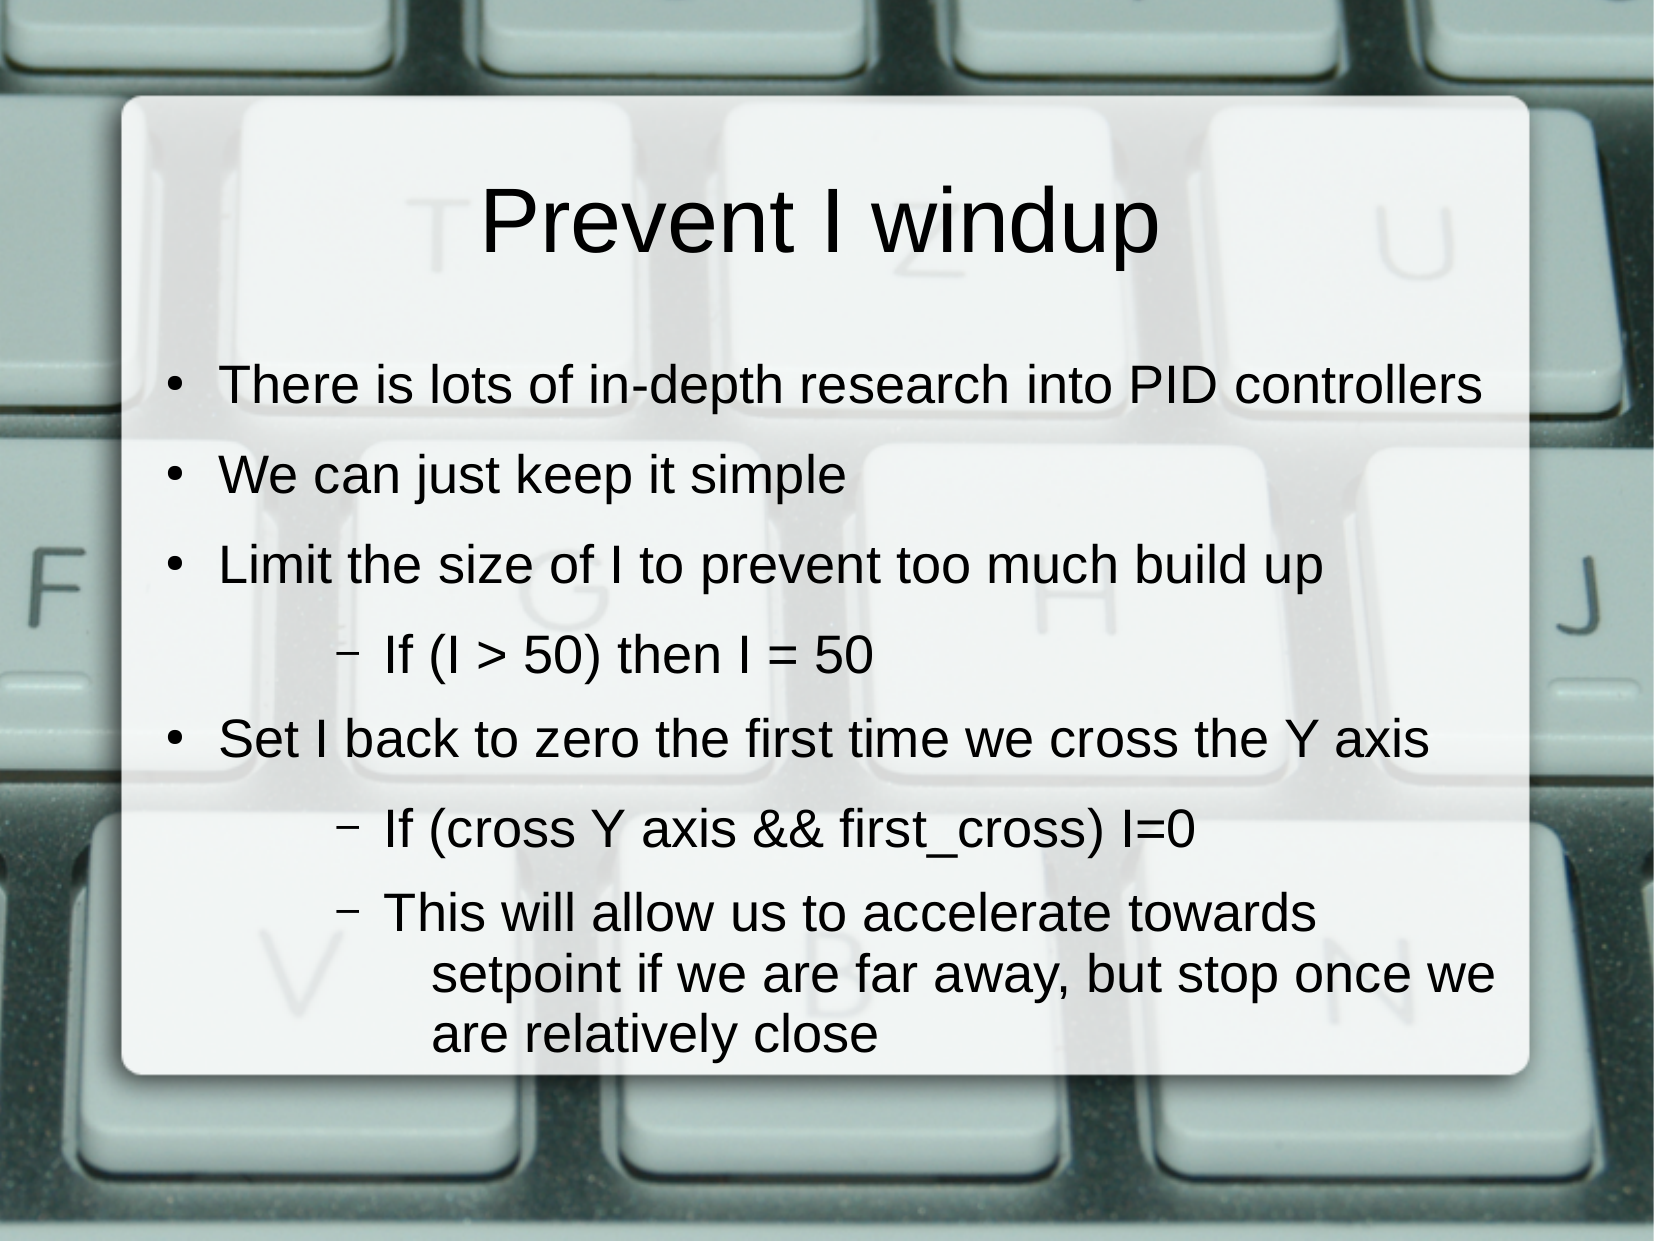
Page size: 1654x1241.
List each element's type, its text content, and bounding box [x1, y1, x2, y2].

title Prevent I windup [135, 117, 1506, 325]
list There is lots of in-depth research into PID controllers We can just keep it simple Limit the size of I to prevent too much build up If (I > 50) then I = 50 Set I back to zero the first time we cross the Y axis If (cross Y axis && first_cross) I=0 This will allow us to accelerate towards setpoint if we are far away, but stop once we are relatively close [147, 354, 1506, 1065]
picture [0, 0, 1654, 1241]
